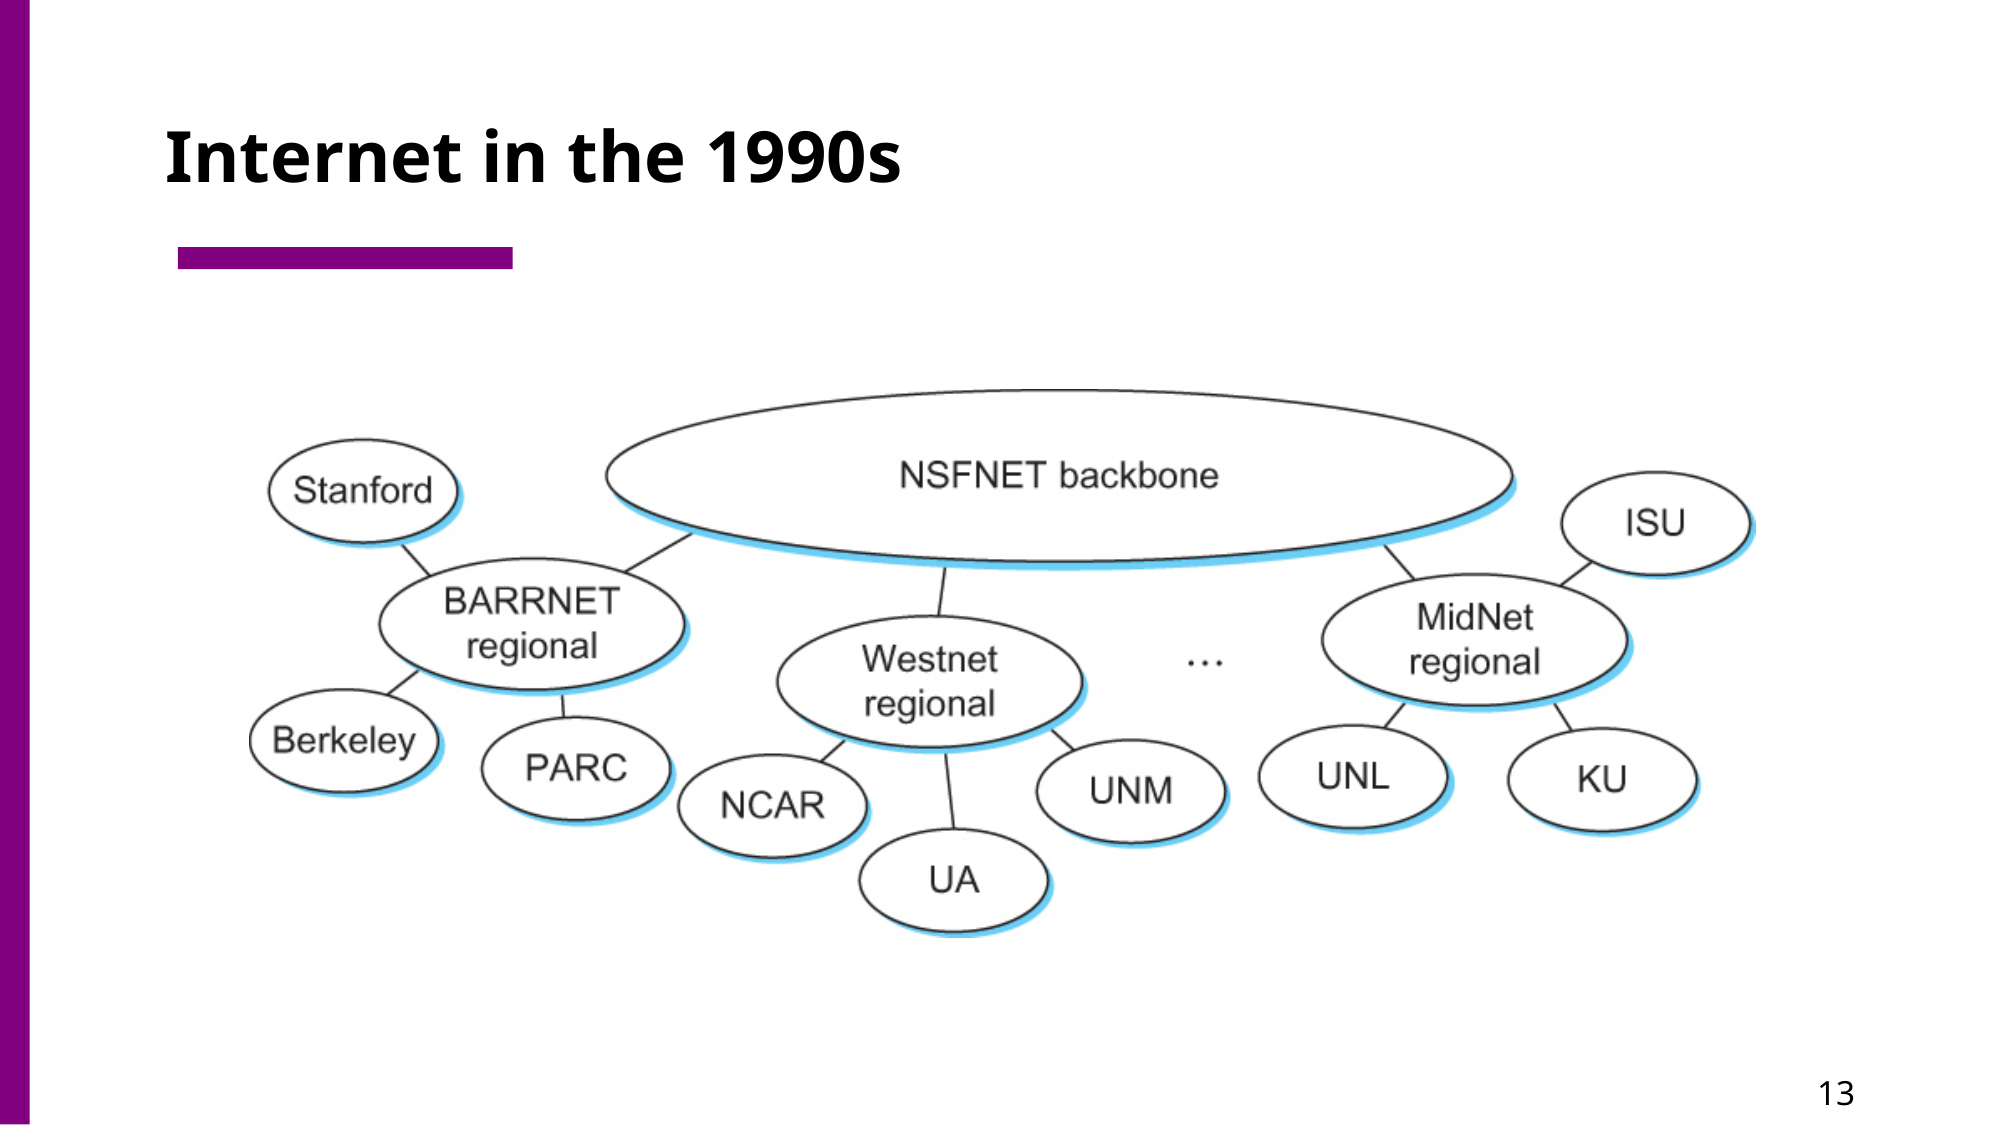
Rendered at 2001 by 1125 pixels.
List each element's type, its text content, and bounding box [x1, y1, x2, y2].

text_box Internet in the 1990s [151, 0, 1849, 212]
picture [249, 389, 1756, 938]
